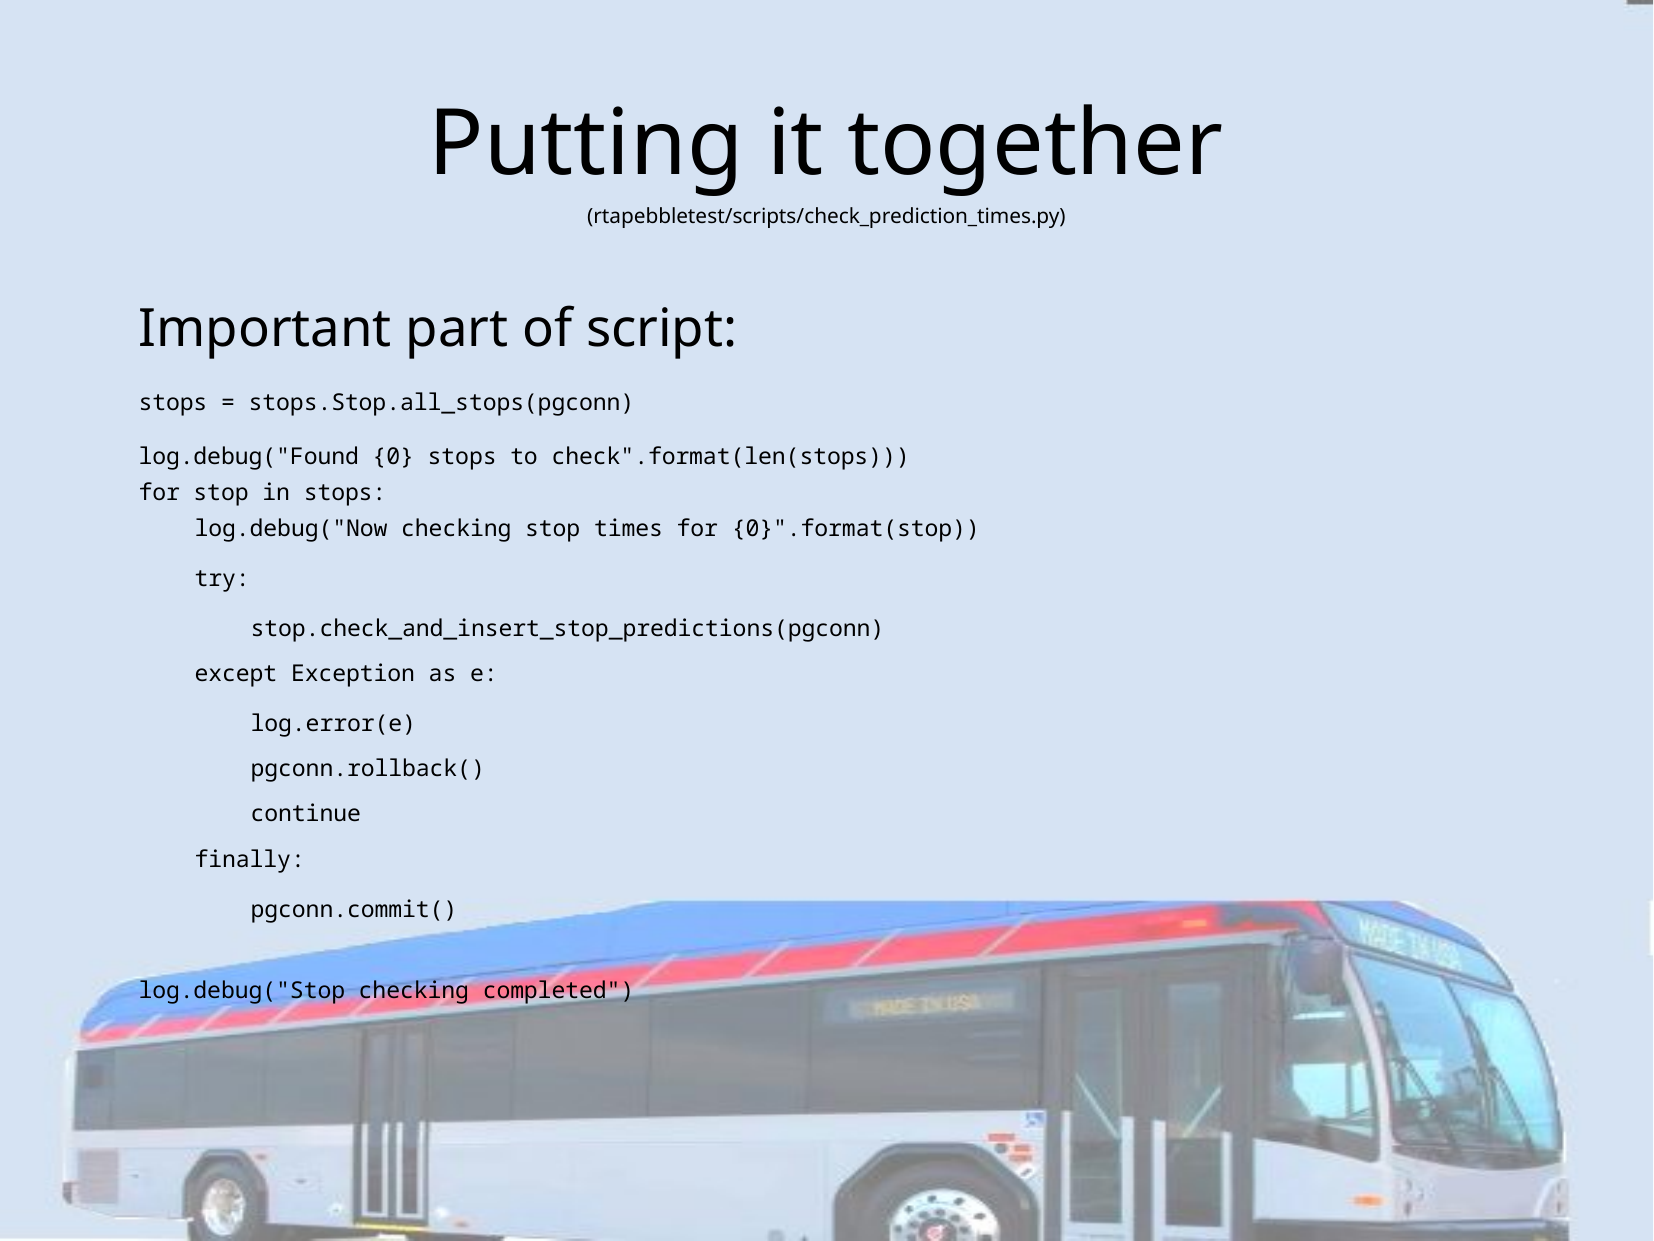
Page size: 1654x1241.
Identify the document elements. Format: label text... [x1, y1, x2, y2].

picture [0, 0, 1654, 1241]
title Putting it together (rtapebbletest/scripts/check_prediction_times.py) [82, 49, 1571, 257]
list Important part of script: stops = stops.Stop.all_stops(pgconn) log.debug("Found {0} stops to check".format(len(stops))) for stop in stops: log.debug("Now checking stop times for {0}".format(stop)) try: stop.check_and_insert_stop_predictions(pgconn) except Exception as e: log.error(e) pgconn.rollback() continue finally: pgconn.commit() log.debug("Stop checking completed") [82, 290, 1571, 1010]
